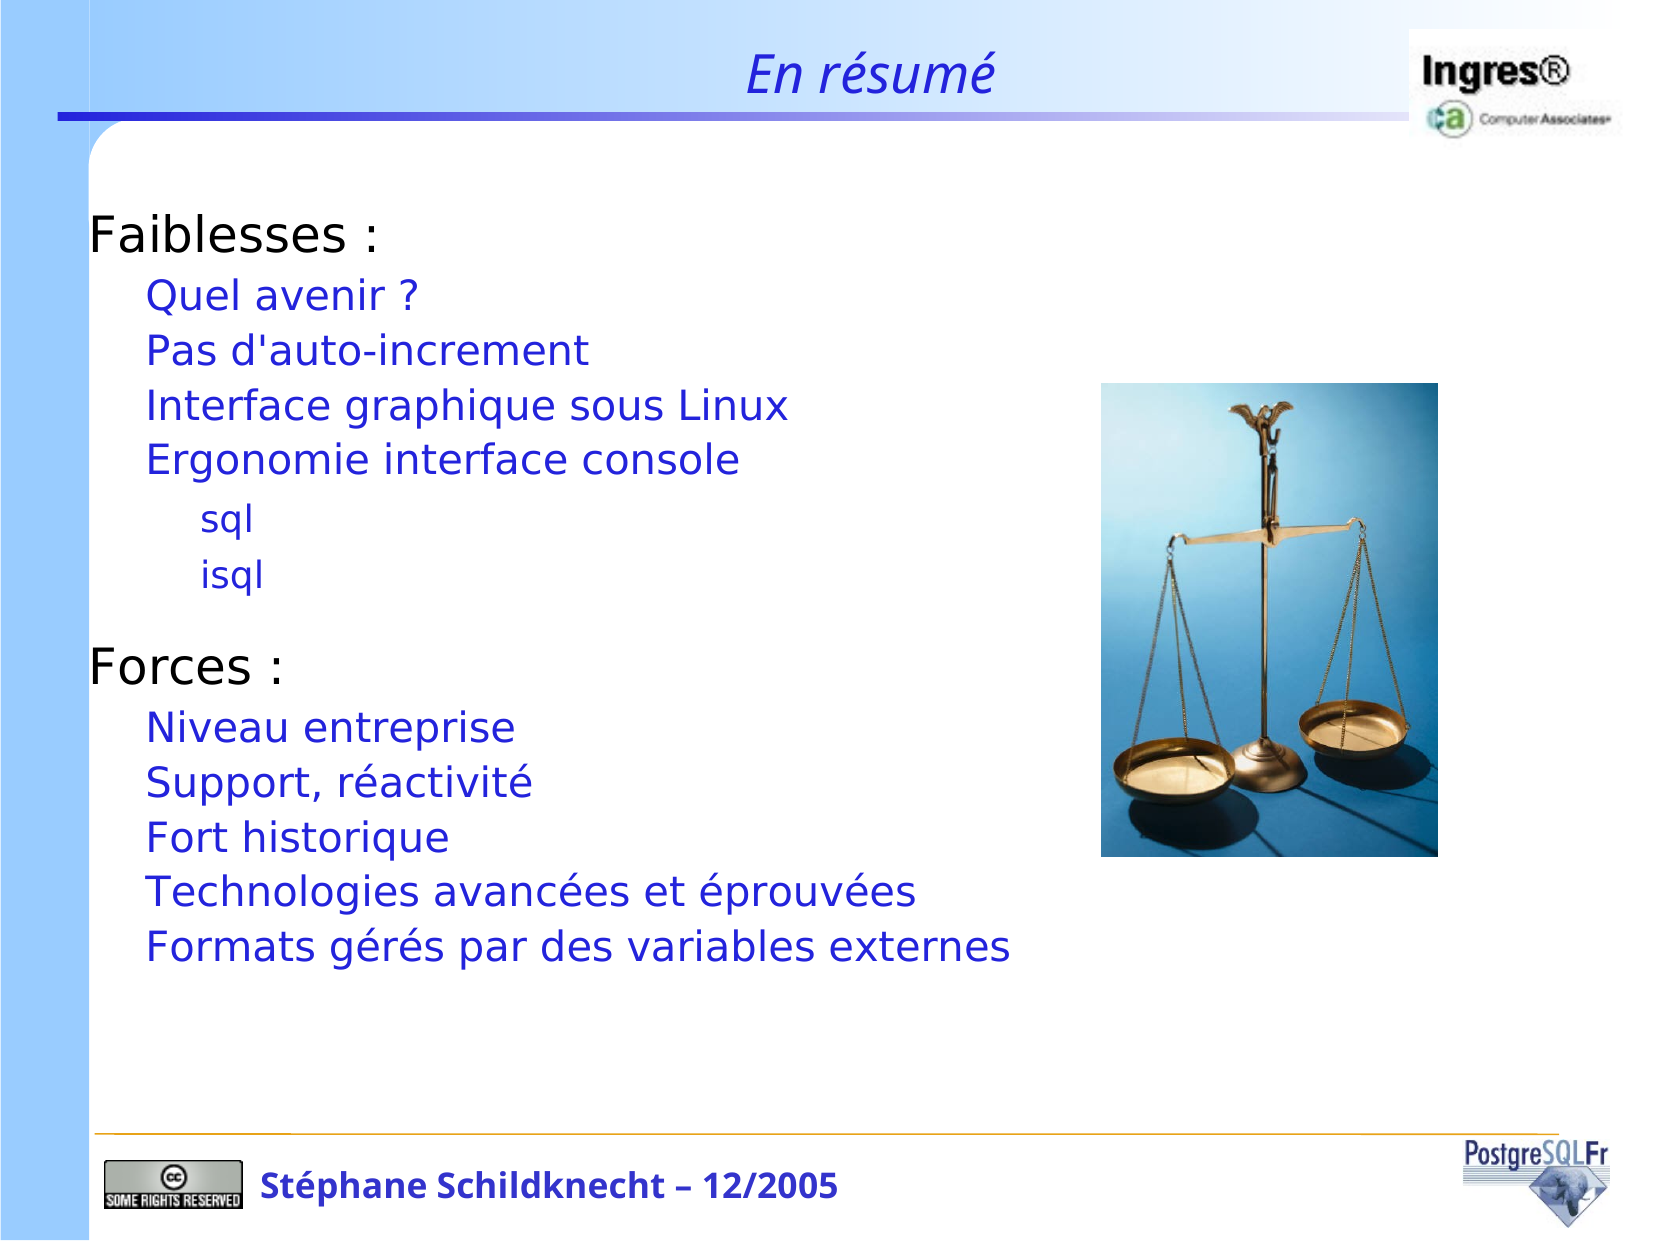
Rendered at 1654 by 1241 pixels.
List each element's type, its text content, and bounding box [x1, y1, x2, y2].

picture [104, 1160, 243, 1209]
picture [1409, 29, 1625, 150]
picture [1425, 848, 1438, 857]
picture [1462, 1139, 1610, 1228]
title En résumé [383, 0, 1359, 148]
list Faiblesses : Quel avenir ? Pas d'auto-increment Interface graphique sous Linux Ergonomie interface console sql isql Forces : Niveau entreprise Support, réactivité Fort historique Technologies avancées et éprouvées Formats gérés par des variables externes [88, 177, 1547, 996]
picture [1101, 383, 1438, 857]
